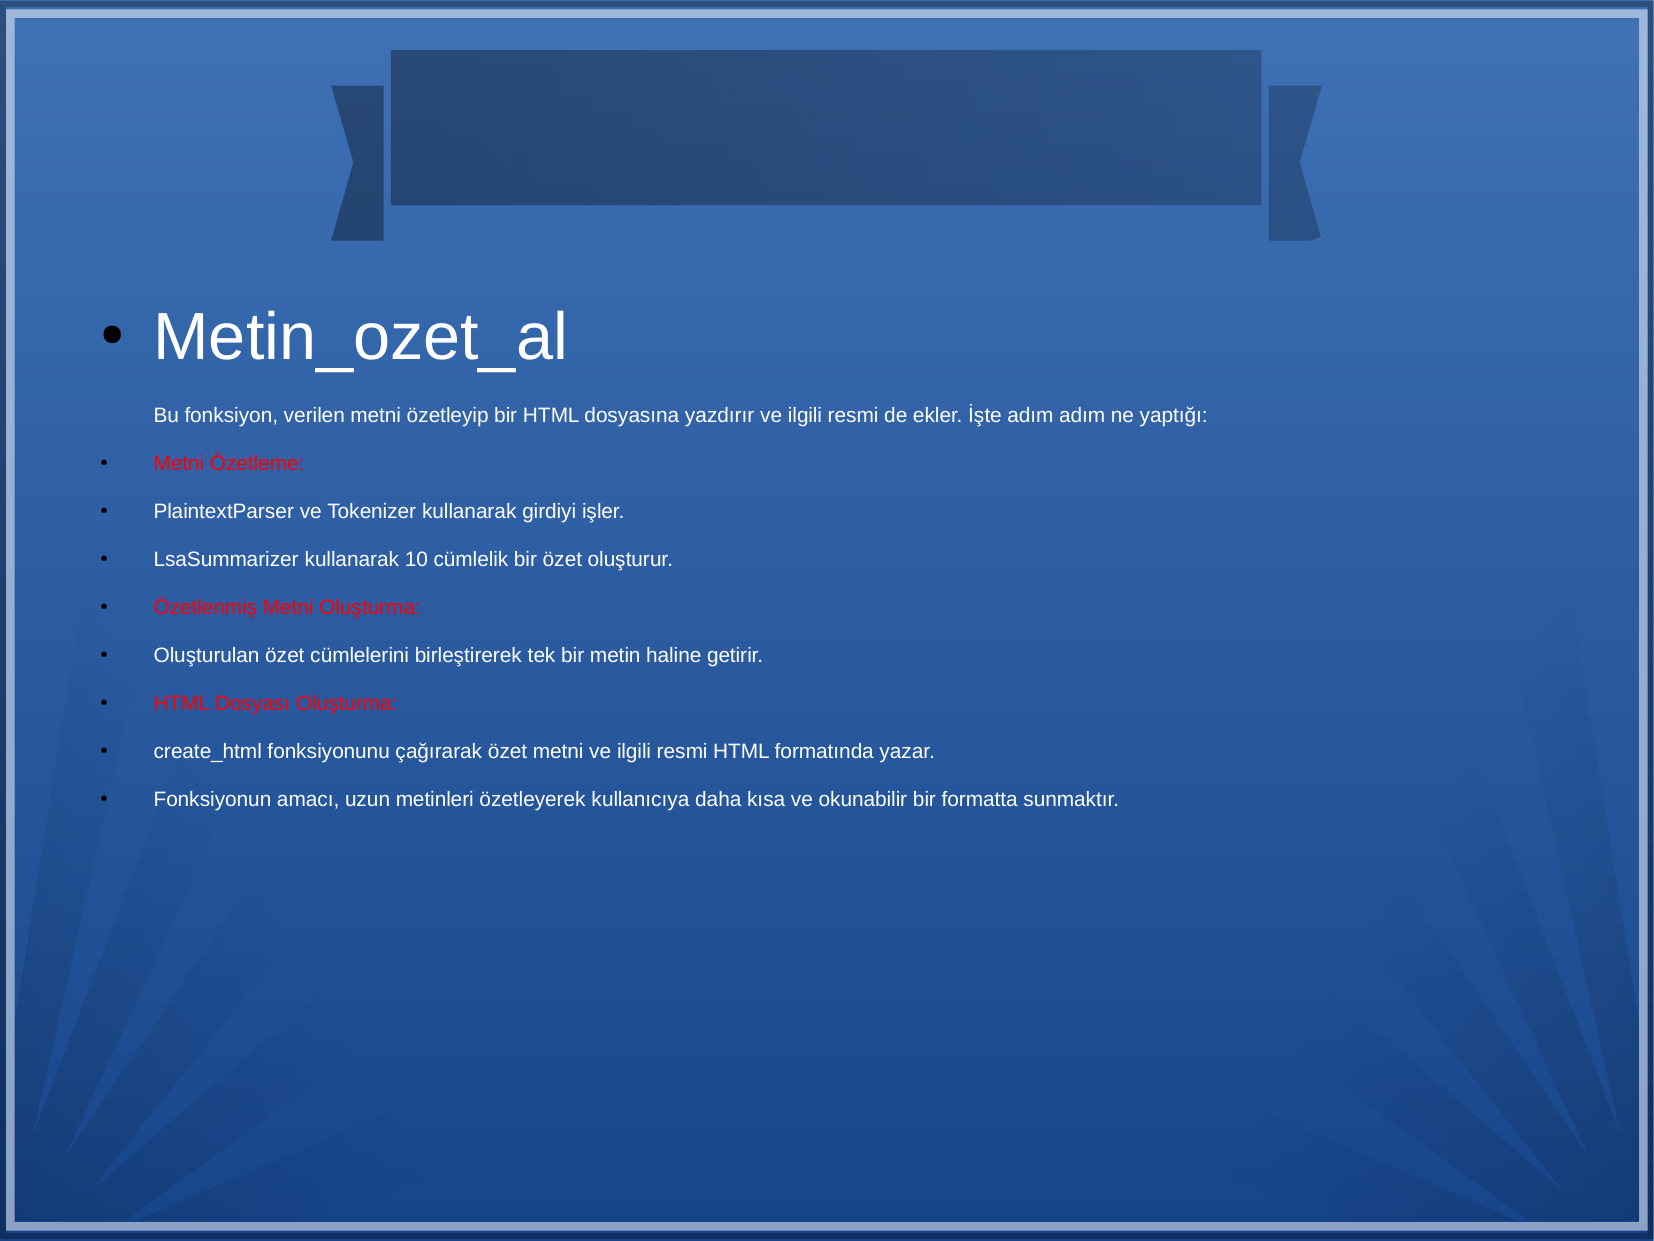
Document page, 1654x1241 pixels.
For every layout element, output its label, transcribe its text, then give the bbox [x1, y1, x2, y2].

list Metin_ozet_al Bu fonksiyon, verilen metni özetleyip bir HTML dosyasına yazdırır ve ilgili resmi de ekler. İşte adım adım ne yaptığı: Metni Özetleme: PlaintextParser ve Tokenizer kullanarak girdiyi işler. LsaSummarizer kullanarak 10 cümlelik bir özet oluşturur. Özetlenmiş Metni Oluşturma: Oluşturulan özet cümlelerini birleştirerek tek bir metin haline getirir. HTML Dosyası Oluşturma: create_html fonksiyonunu çağırarak özet metni ve ilgili resmi HTML formatında yazar. Fonksiyonun amacı, uzun metinleri özetleyerek kullanıcıya daha kısa ve okunabilir bir formatta sunmaktır. [82, 299, 1571, 1130]
